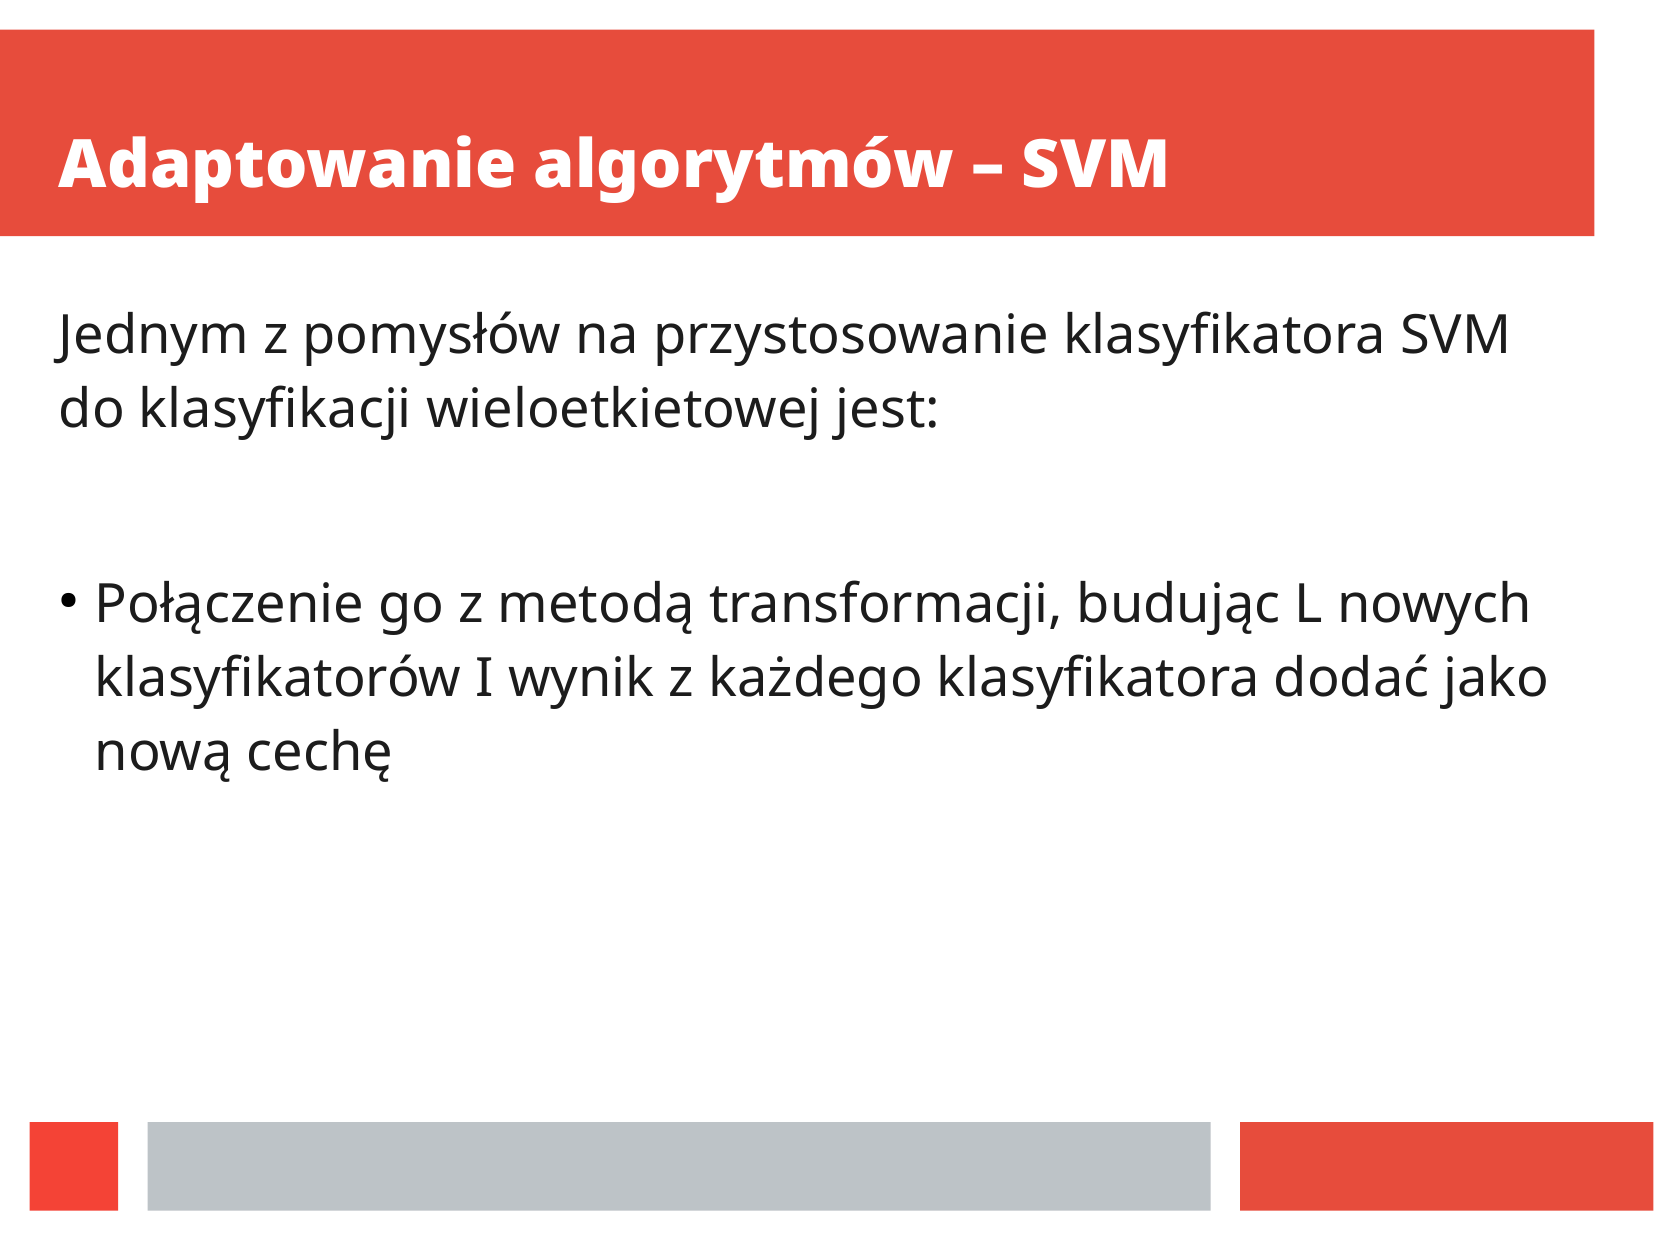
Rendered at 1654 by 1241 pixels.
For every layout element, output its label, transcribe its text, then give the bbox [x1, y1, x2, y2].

title Adaptowanie algorytmów – SVM [59, 59, 1595, 207]
list Jednym z pomysłów na przystosowanie klasyfikatora SVM do klasyfikacji wieloetkietowej jest: Połączenie go z metodą transformacji, budując L nowych klasyfikatorów I wynik z każdego klasyfikatora dodać jako nową cechę [59, 295, 1565, 1063]
